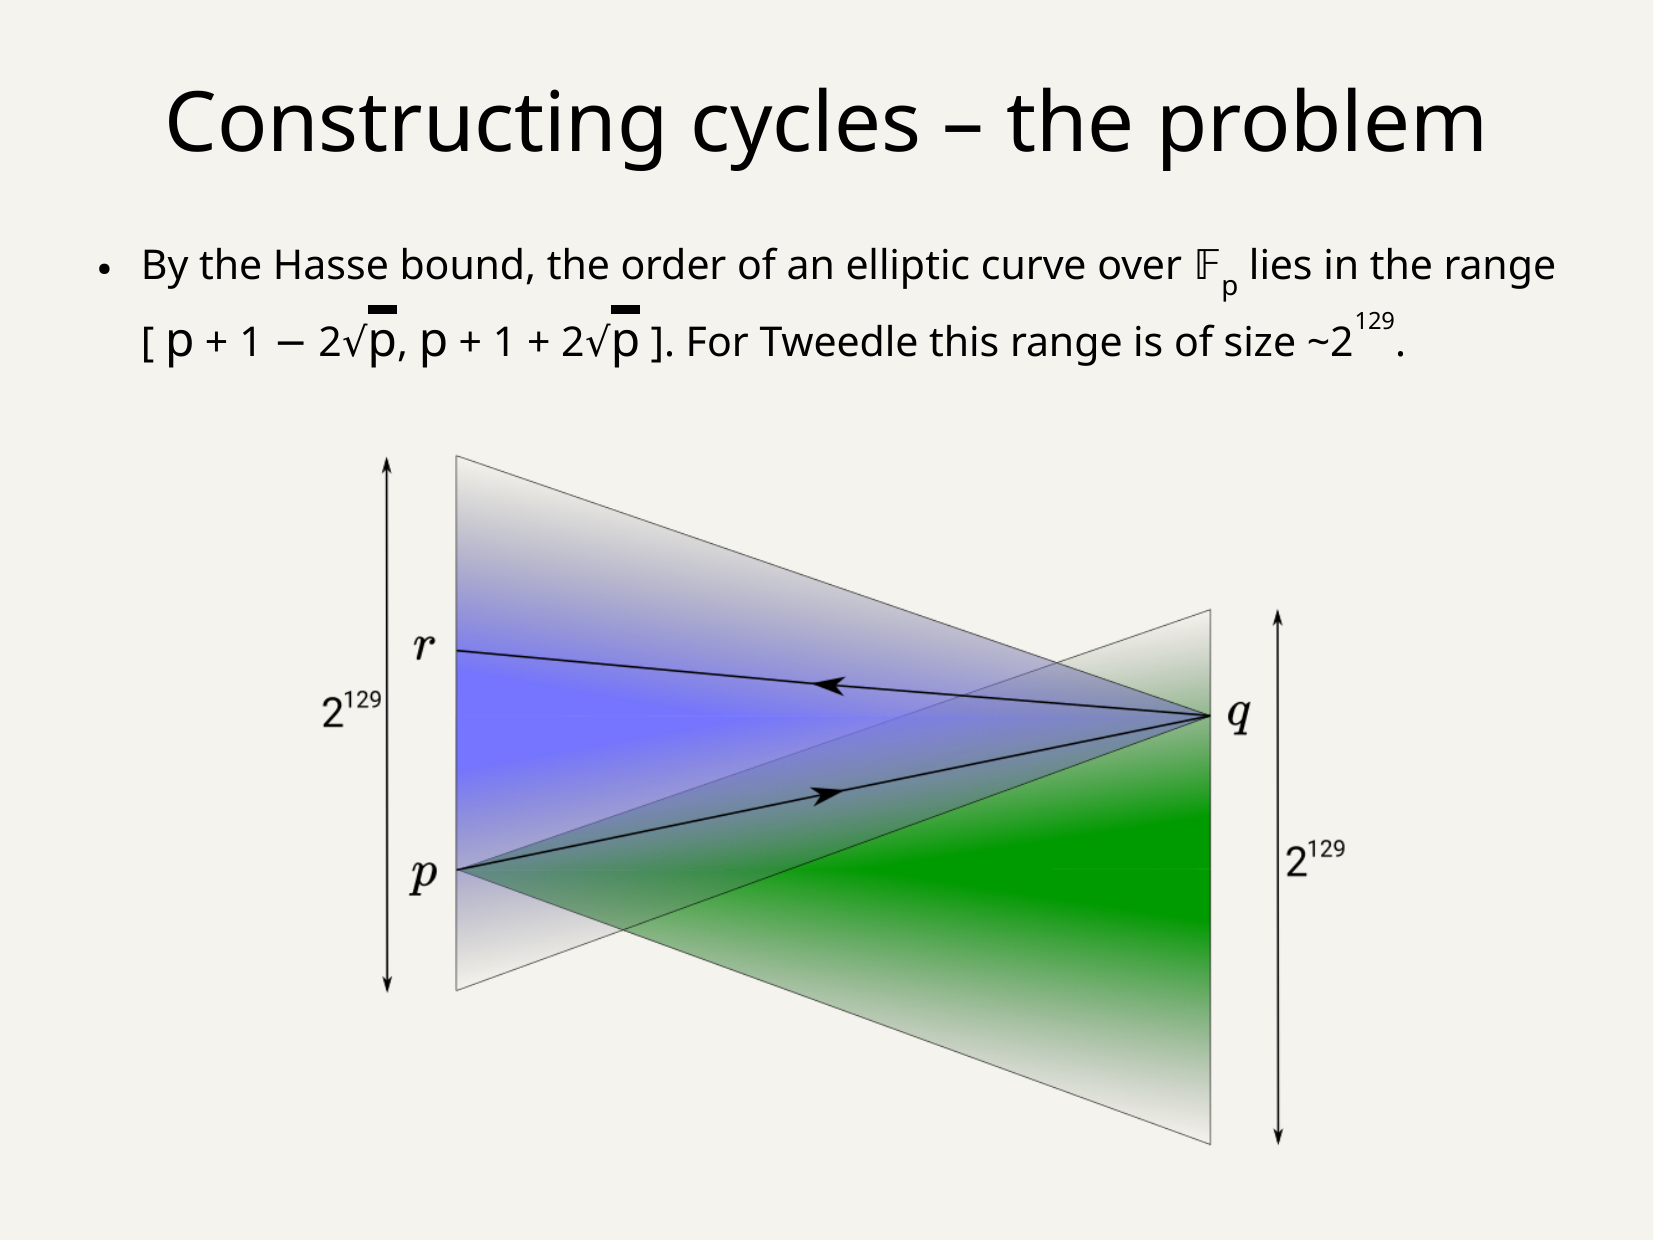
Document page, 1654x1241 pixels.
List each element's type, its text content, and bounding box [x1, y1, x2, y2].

picture [283, 430, 1382, 1164]
title Constructing cycles – the problem [82, 49, 1571, 189]
list By the Hasse bound, the order of an elliptic curve over 𝔽p lies in the range [ p + 1 − 2√p, p + 1 + 2√p ]. For Tweedle this range is of size ~2129. [82, 236, 1560, 402]
